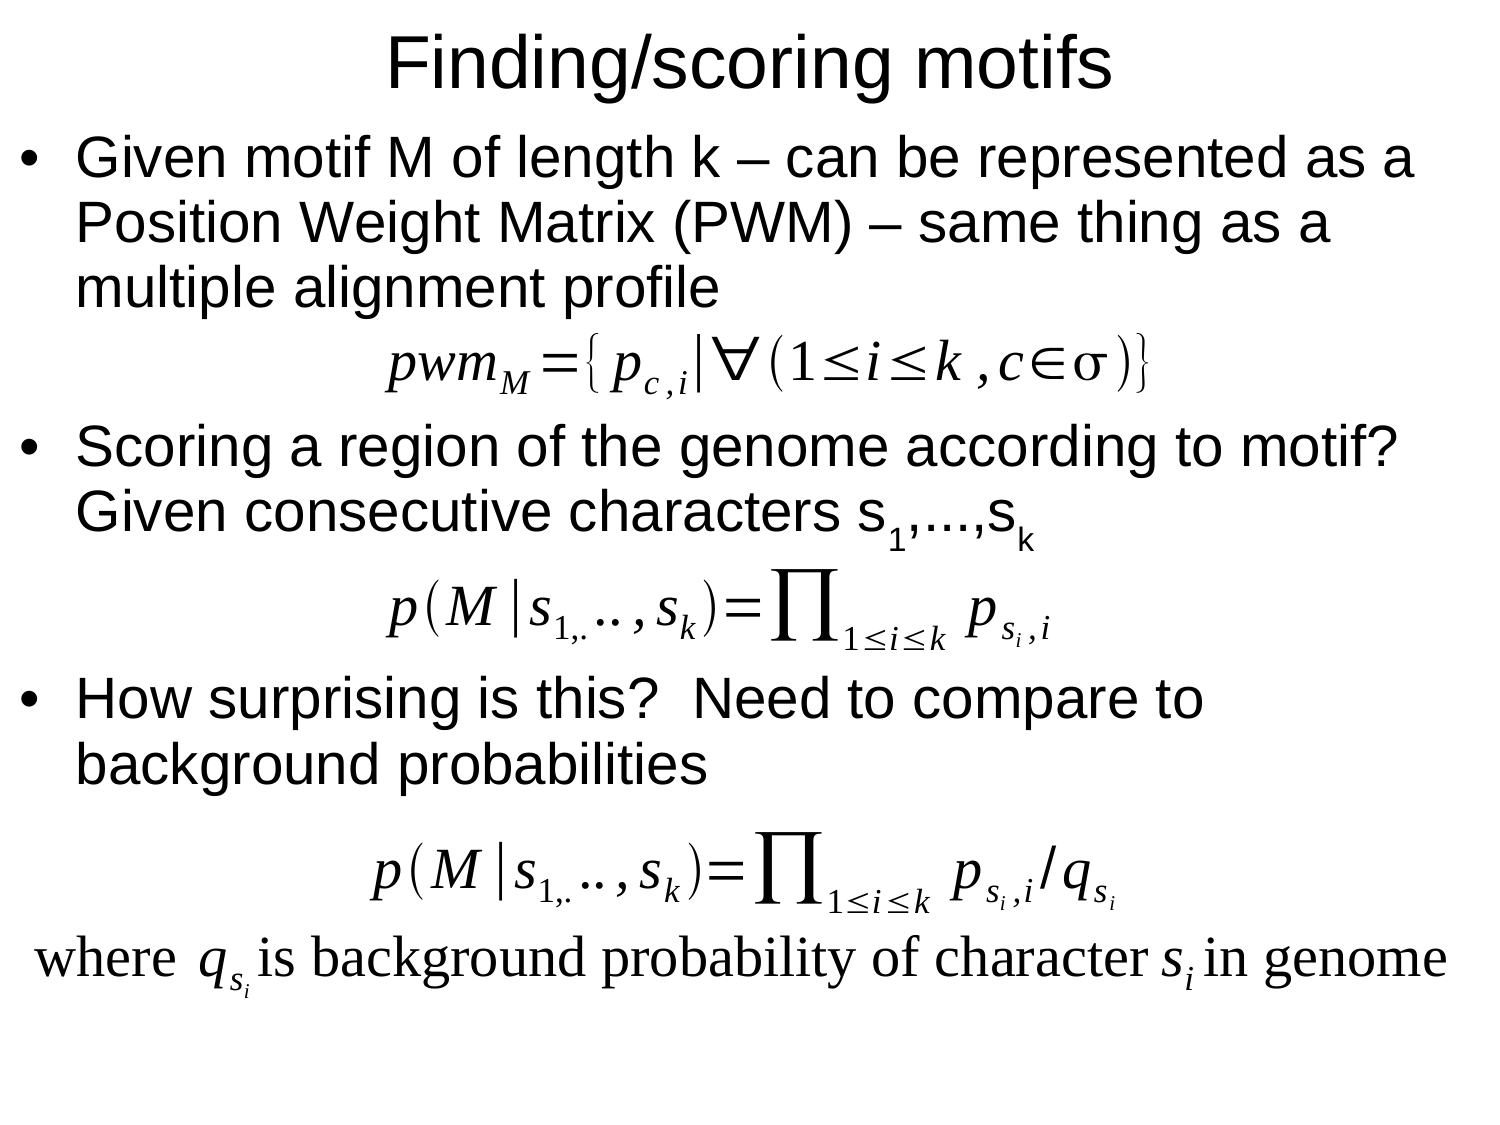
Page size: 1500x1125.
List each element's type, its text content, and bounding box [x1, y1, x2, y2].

chart [373, 564, 1057, 659]
chart [373, 328, 1164, 403]
title Finding/scoring motifs [0, 9, 1500, 116]
list Given motif M of length k – can be represented as a Position Weight Matrix (PWM) – same thing as a multiple alignment profile Scoring a region of the genome according to motif? Given consecutive characters s1,...,sk How surprising is this? Need to compare to background probabilities [19, 124, 1500, 1125]
chart [25, 827, 1453, 1004]
